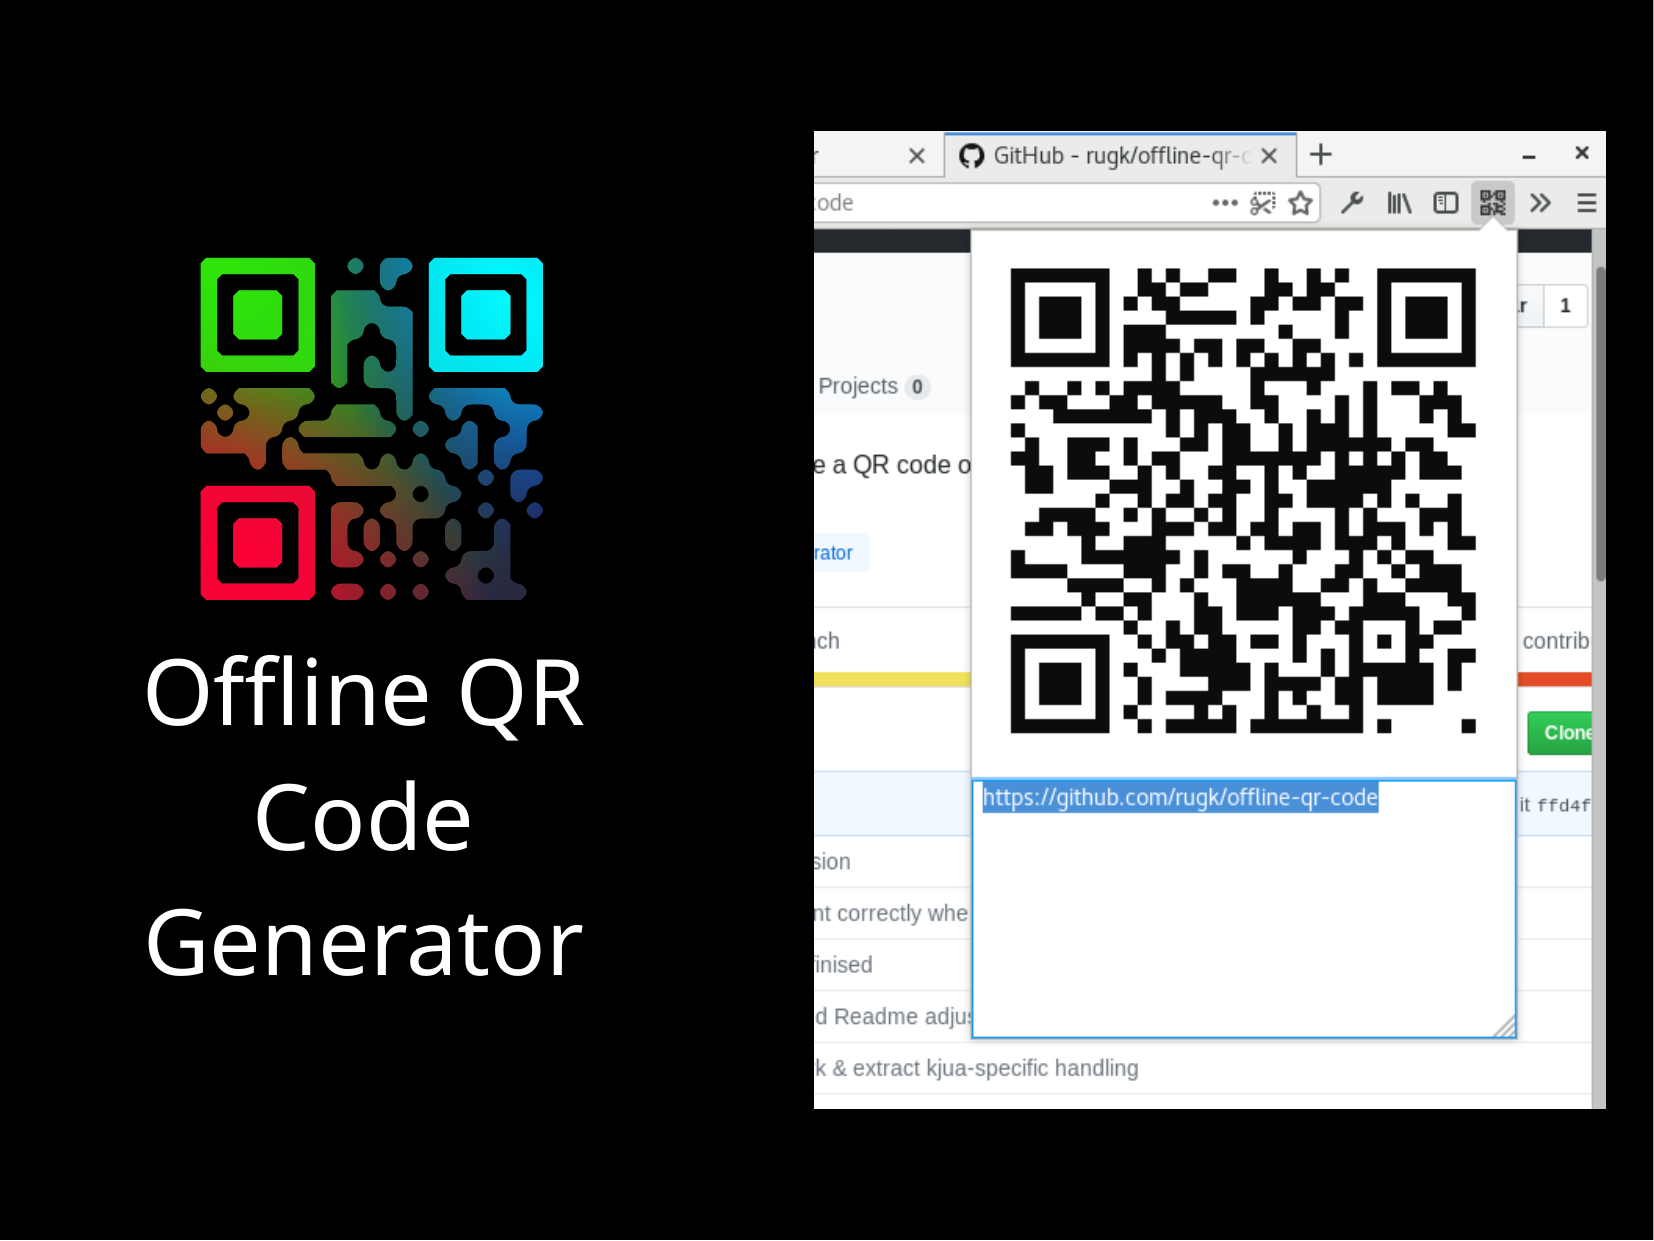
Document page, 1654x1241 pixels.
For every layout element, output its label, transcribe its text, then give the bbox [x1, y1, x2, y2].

picture [814, 131, 1606, 1109]
title Offline QR Code Generator [37, 647, 691, 983]
picture [195, 257, 543, 606]
